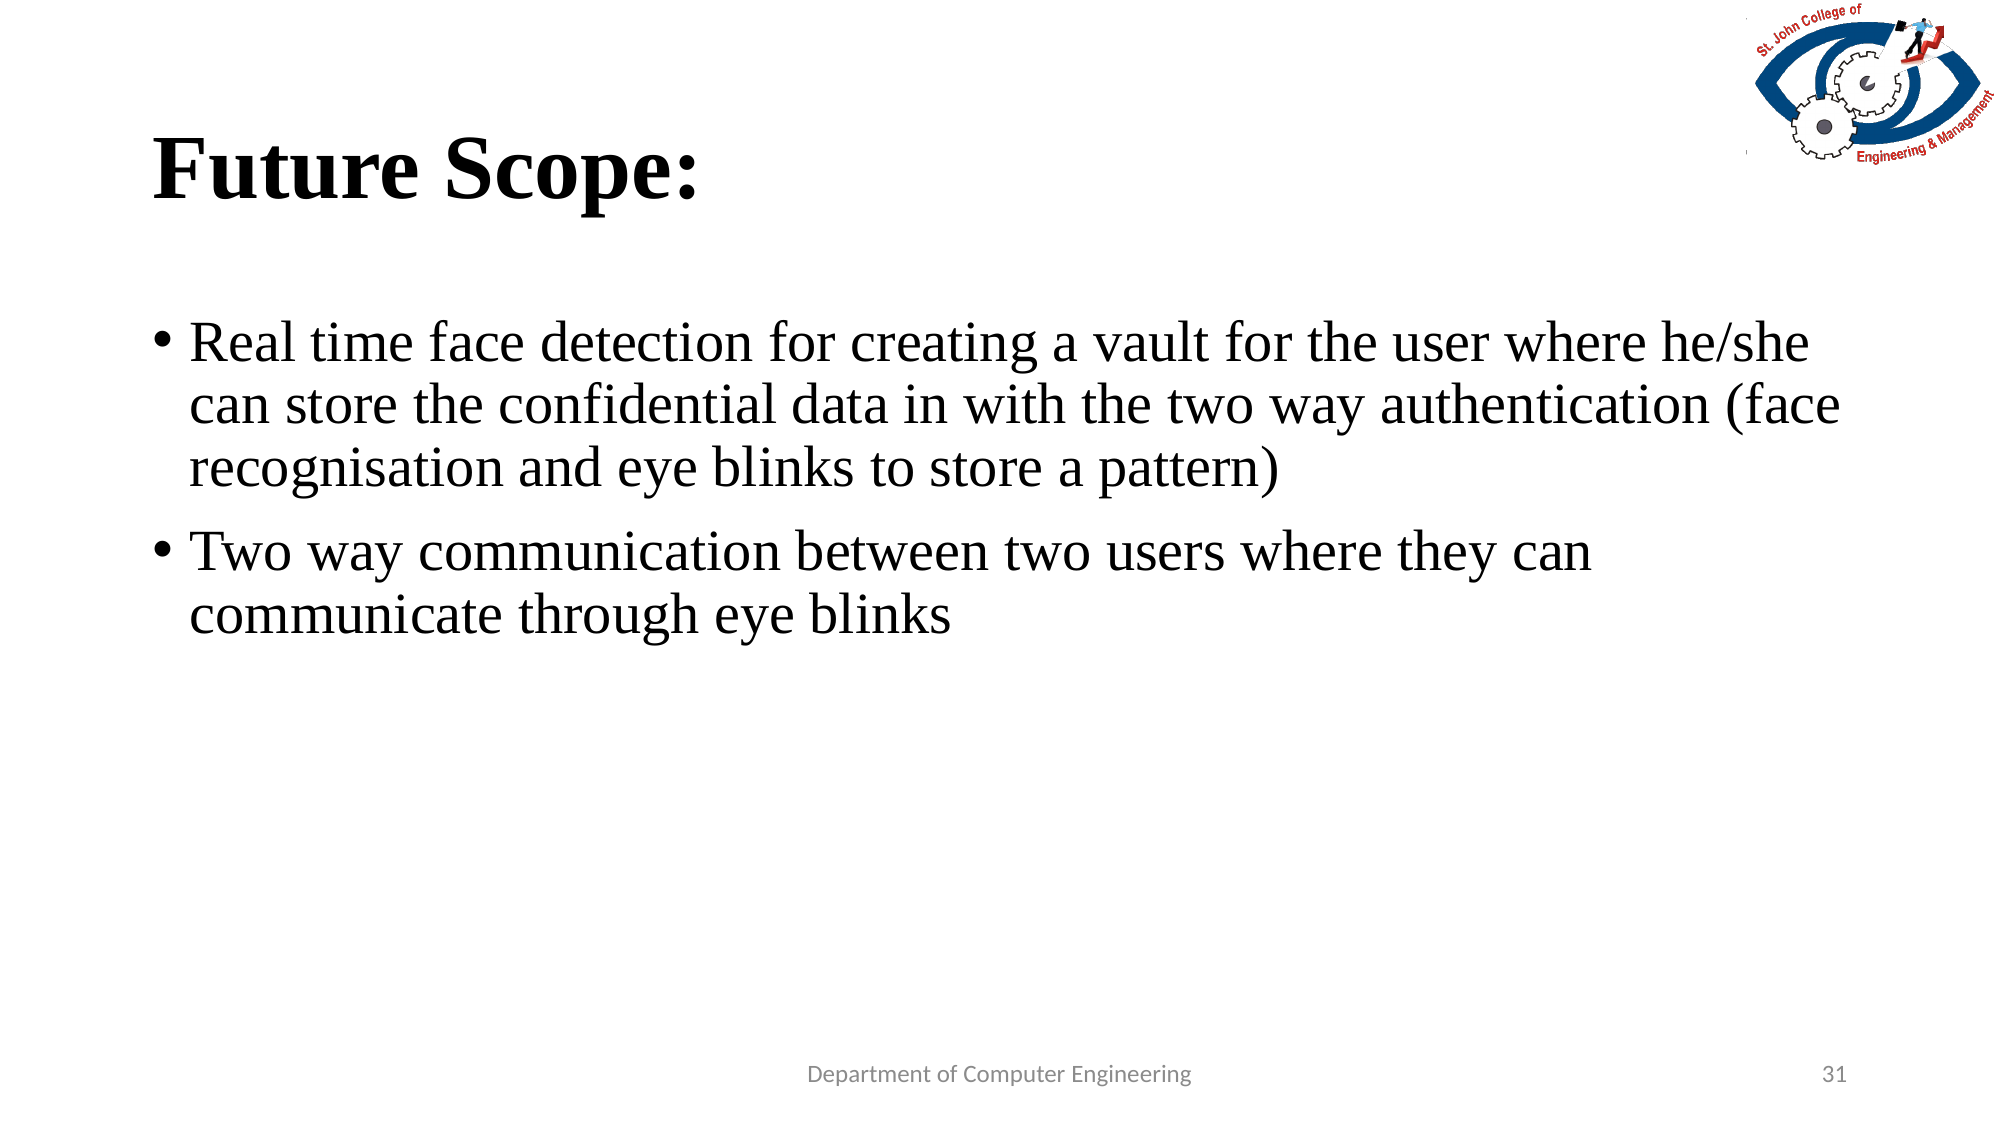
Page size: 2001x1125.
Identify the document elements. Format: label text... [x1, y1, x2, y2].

footer Department of Computer Engineering [662, 1042, 1338, 1103]
title Future Scope: [137, 59, 1863, 278]
slide_number <number> [1412, 1042, 1863, 1103]
list Real time face detection for creating a vault for the user where he/she can store the confidential data in with the two way authentication (face recognisation and eye blinks to store a pattern) Two way communication between two users where they can communicate through eye blinks [137, 303, 1863, 1017]
picture [1746, 0, 2000, 168]
